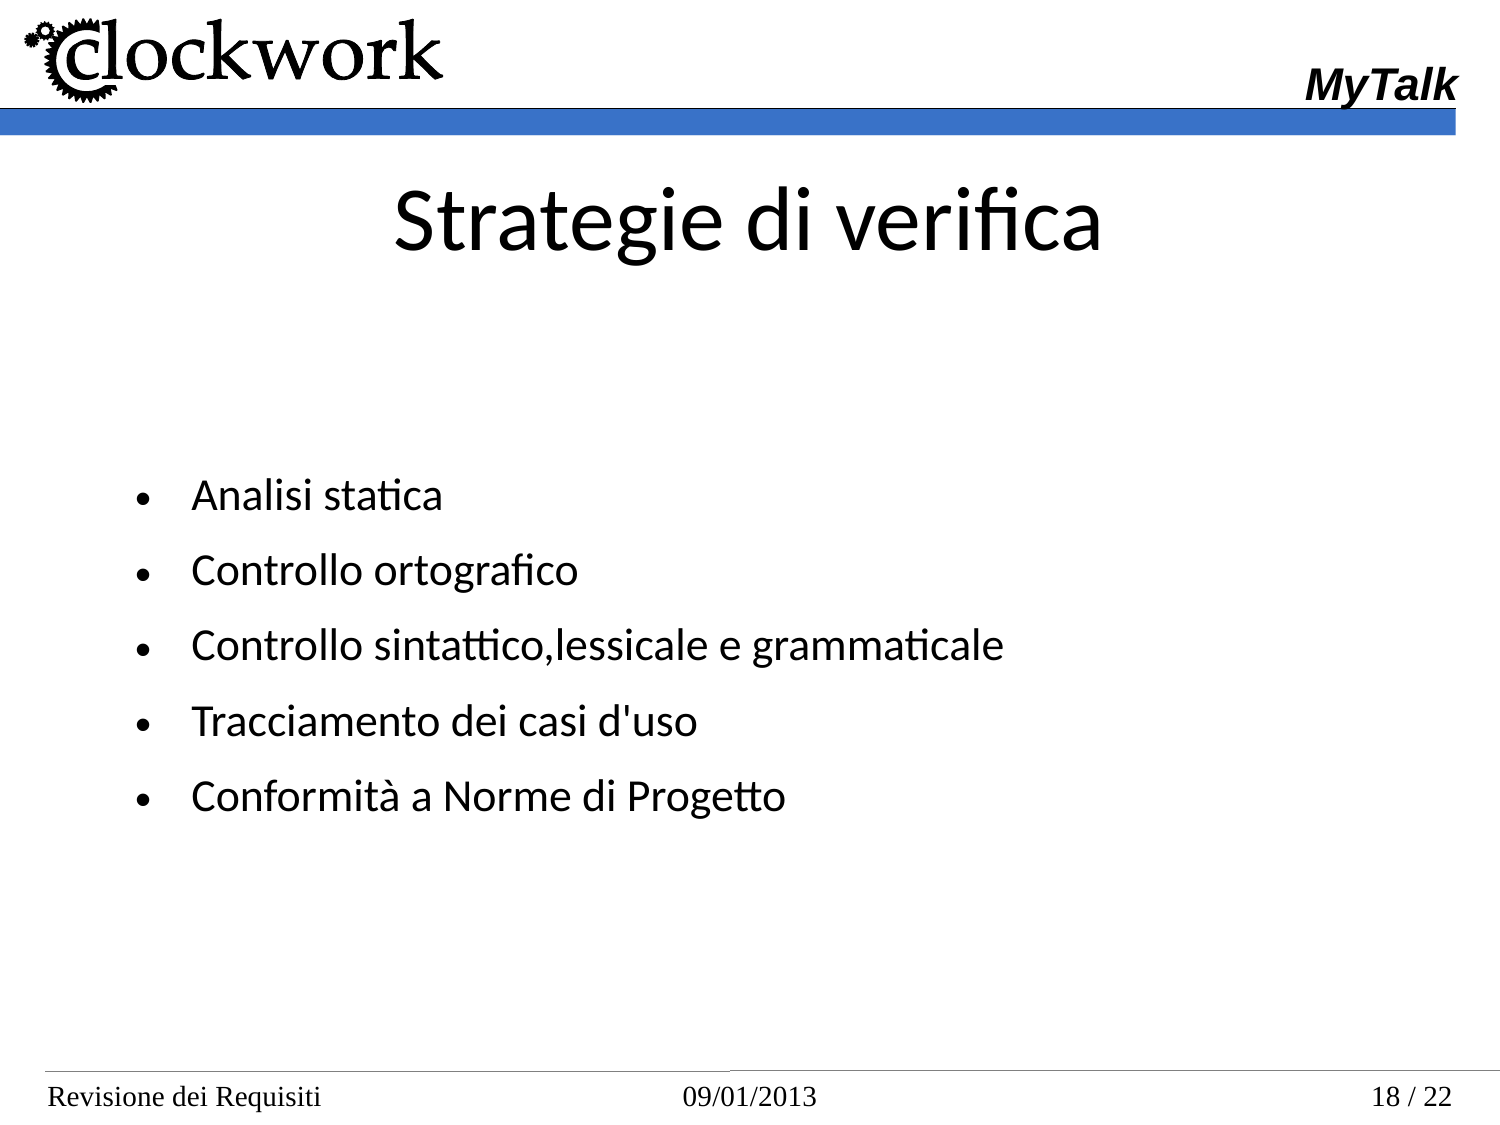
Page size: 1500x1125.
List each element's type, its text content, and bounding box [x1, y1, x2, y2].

text_box Analisi statica Controllo ortografico Controllo sintattico,lessicale e grammaticale Tracciamento dei casi d'uso Conformità a Norme di Progetto [135, 244, 1366, 987]
title Strategie di verifica [75, 133, 1425, 322]
